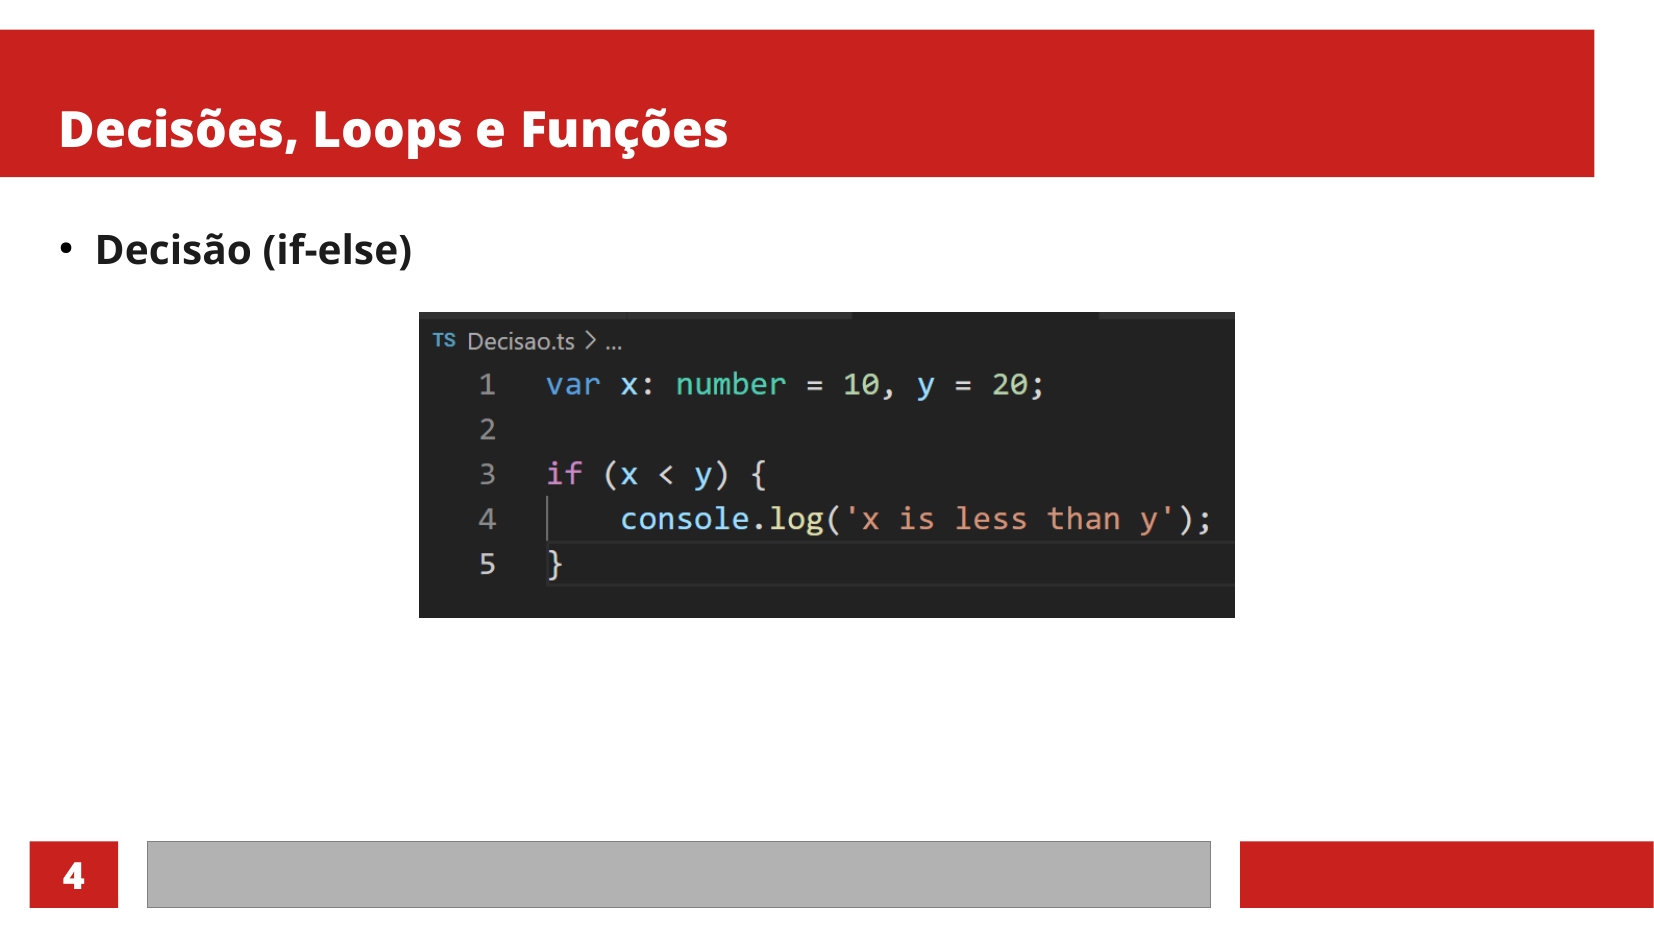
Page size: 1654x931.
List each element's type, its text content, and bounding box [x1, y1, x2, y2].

picture [419, 312, 1235, 618]
list Decisão (if-else) [59, 221, 1565, 798]
title Decisões, Loops e Funções [59, 44, 1595, 163]
